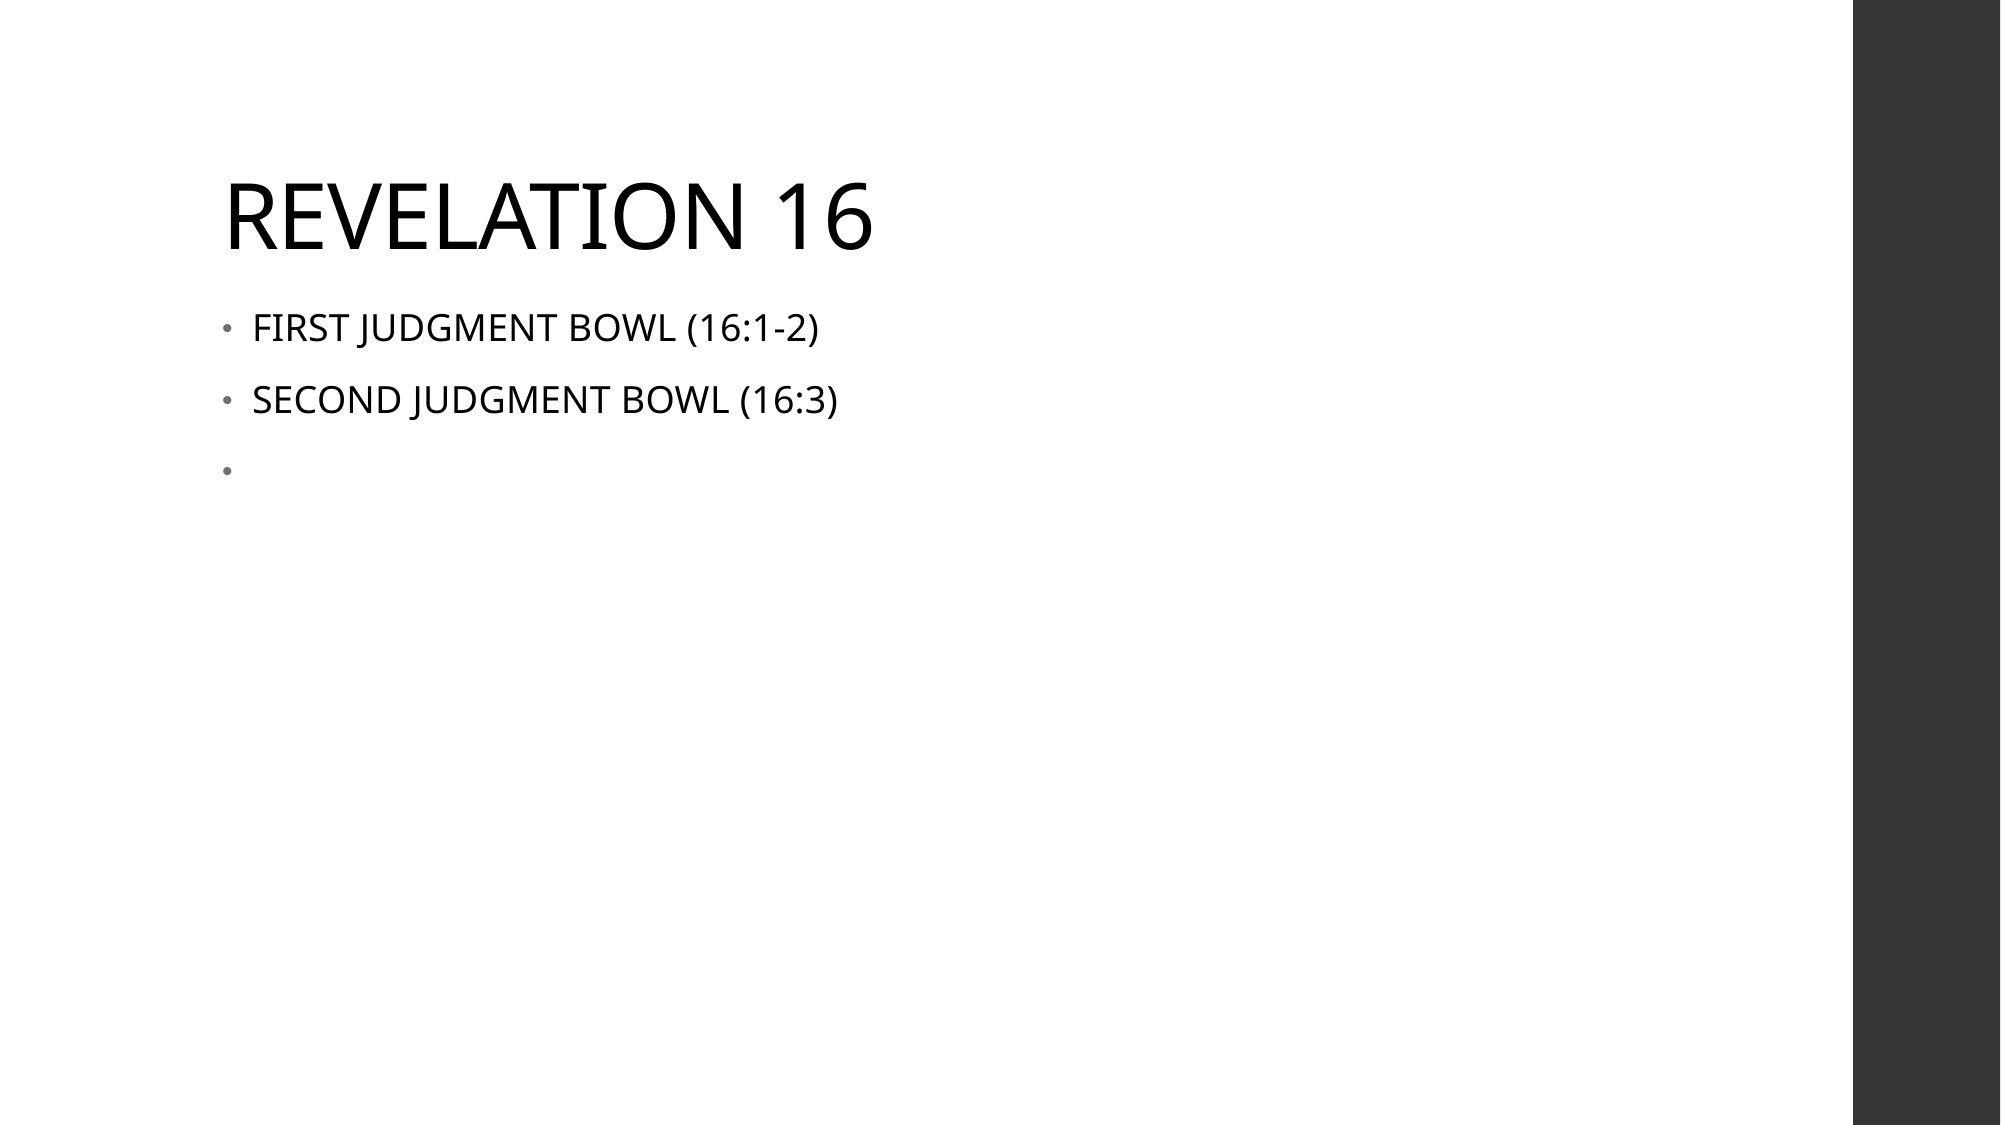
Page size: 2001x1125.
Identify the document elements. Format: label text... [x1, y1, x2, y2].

title REVELATION 16 [206, 60, 1797, 278]
list FIRST JUDGMENT BOWL (16:1-2) SECOND JUDGMENT BOWL (16:3) [206, 299, 1617, 1014]
